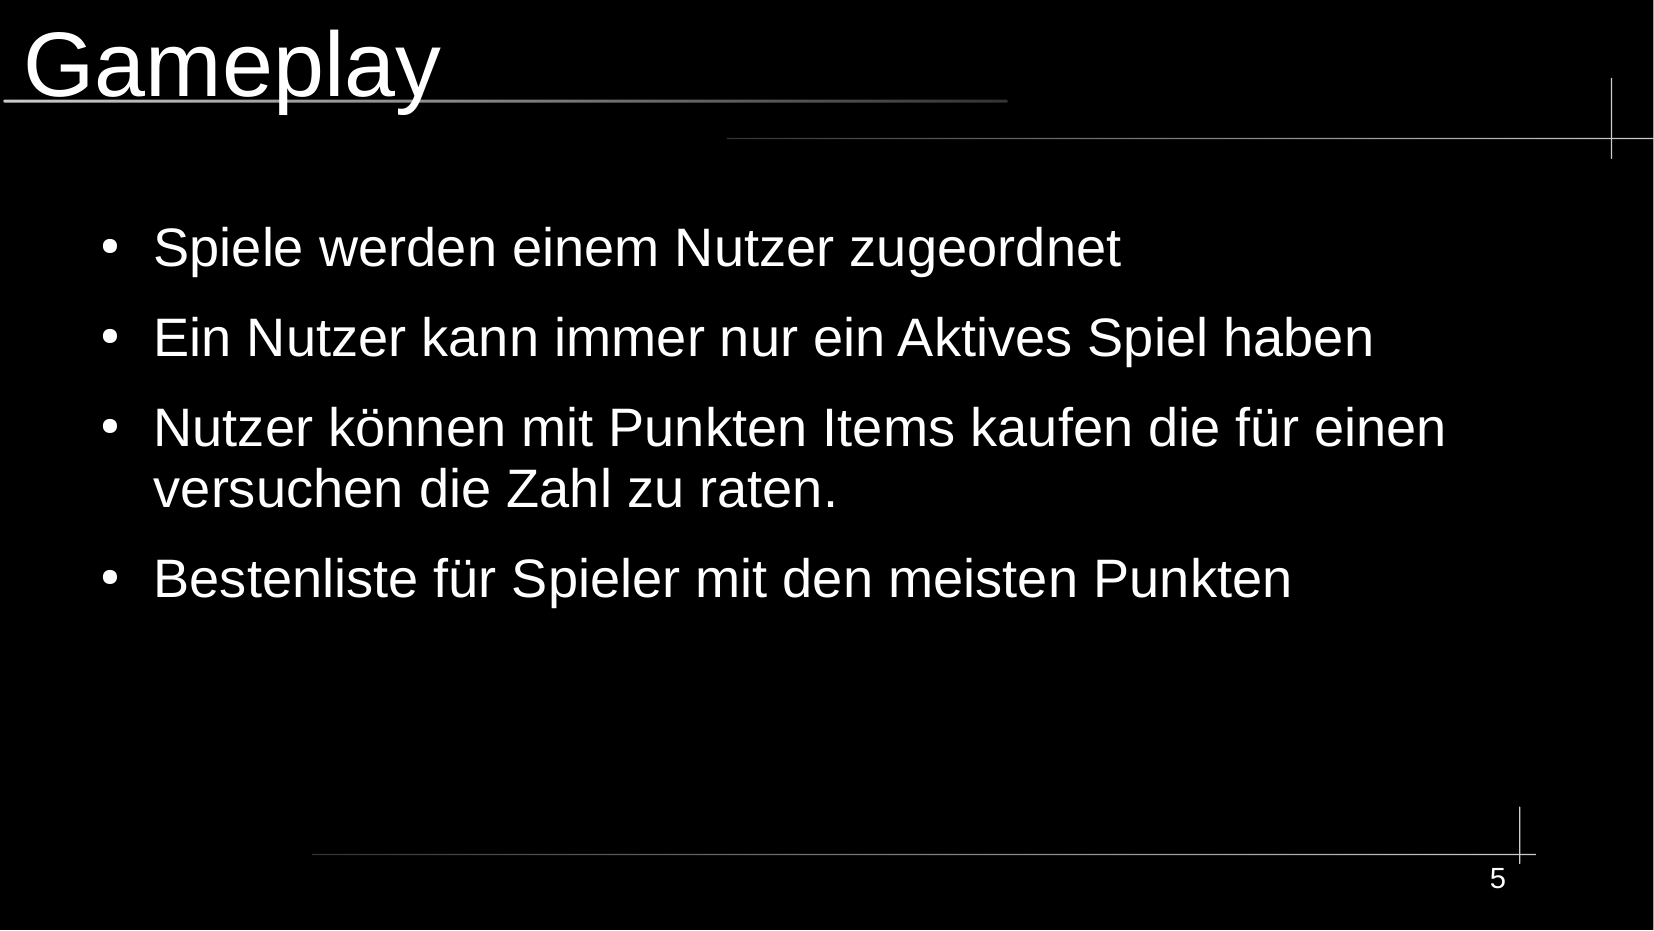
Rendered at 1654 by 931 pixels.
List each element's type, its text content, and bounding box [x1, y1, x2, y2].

list Spiele werden einem Nutzer zugeordnet Ein Nutzer kann immer nur ein Aktives Spiel haben Nutzer können mit Punkten Items kaufen die für einen versuchen die Zahl zu raten. Bestenliste für Spieler mit den meisten Punkten [82, 217, 1571, 758]
title Gameplay [23, 11, 1589, 119]
